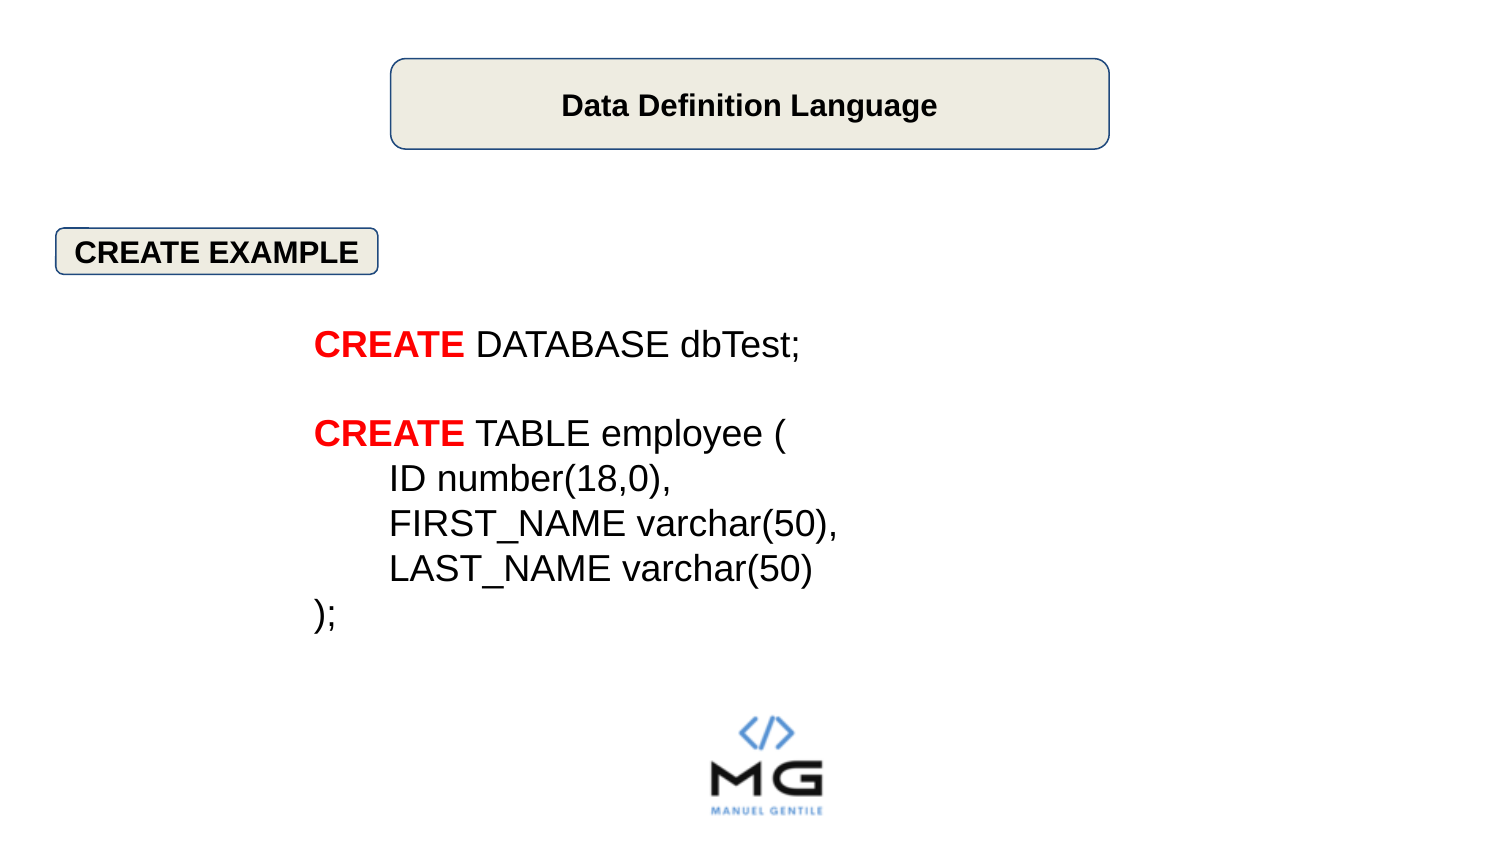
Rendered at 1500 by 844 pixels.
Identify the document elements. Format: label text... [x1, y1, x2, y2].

text_box CREATE DATABASE dbTest; [298, 305, 1066, 375]
text_box CREATE TABLE employee ( ID number(18,0), FIRST_NAME varchar(50), LAST_NAME varchar(50) ); [298, 393, 1066, 676]
text_box CREATE EXAMPLE [55, 228, 378, 275]
text_box Data Definition Language [390, 58, 1110, 150]
picture [688, 687, 846, 844]
